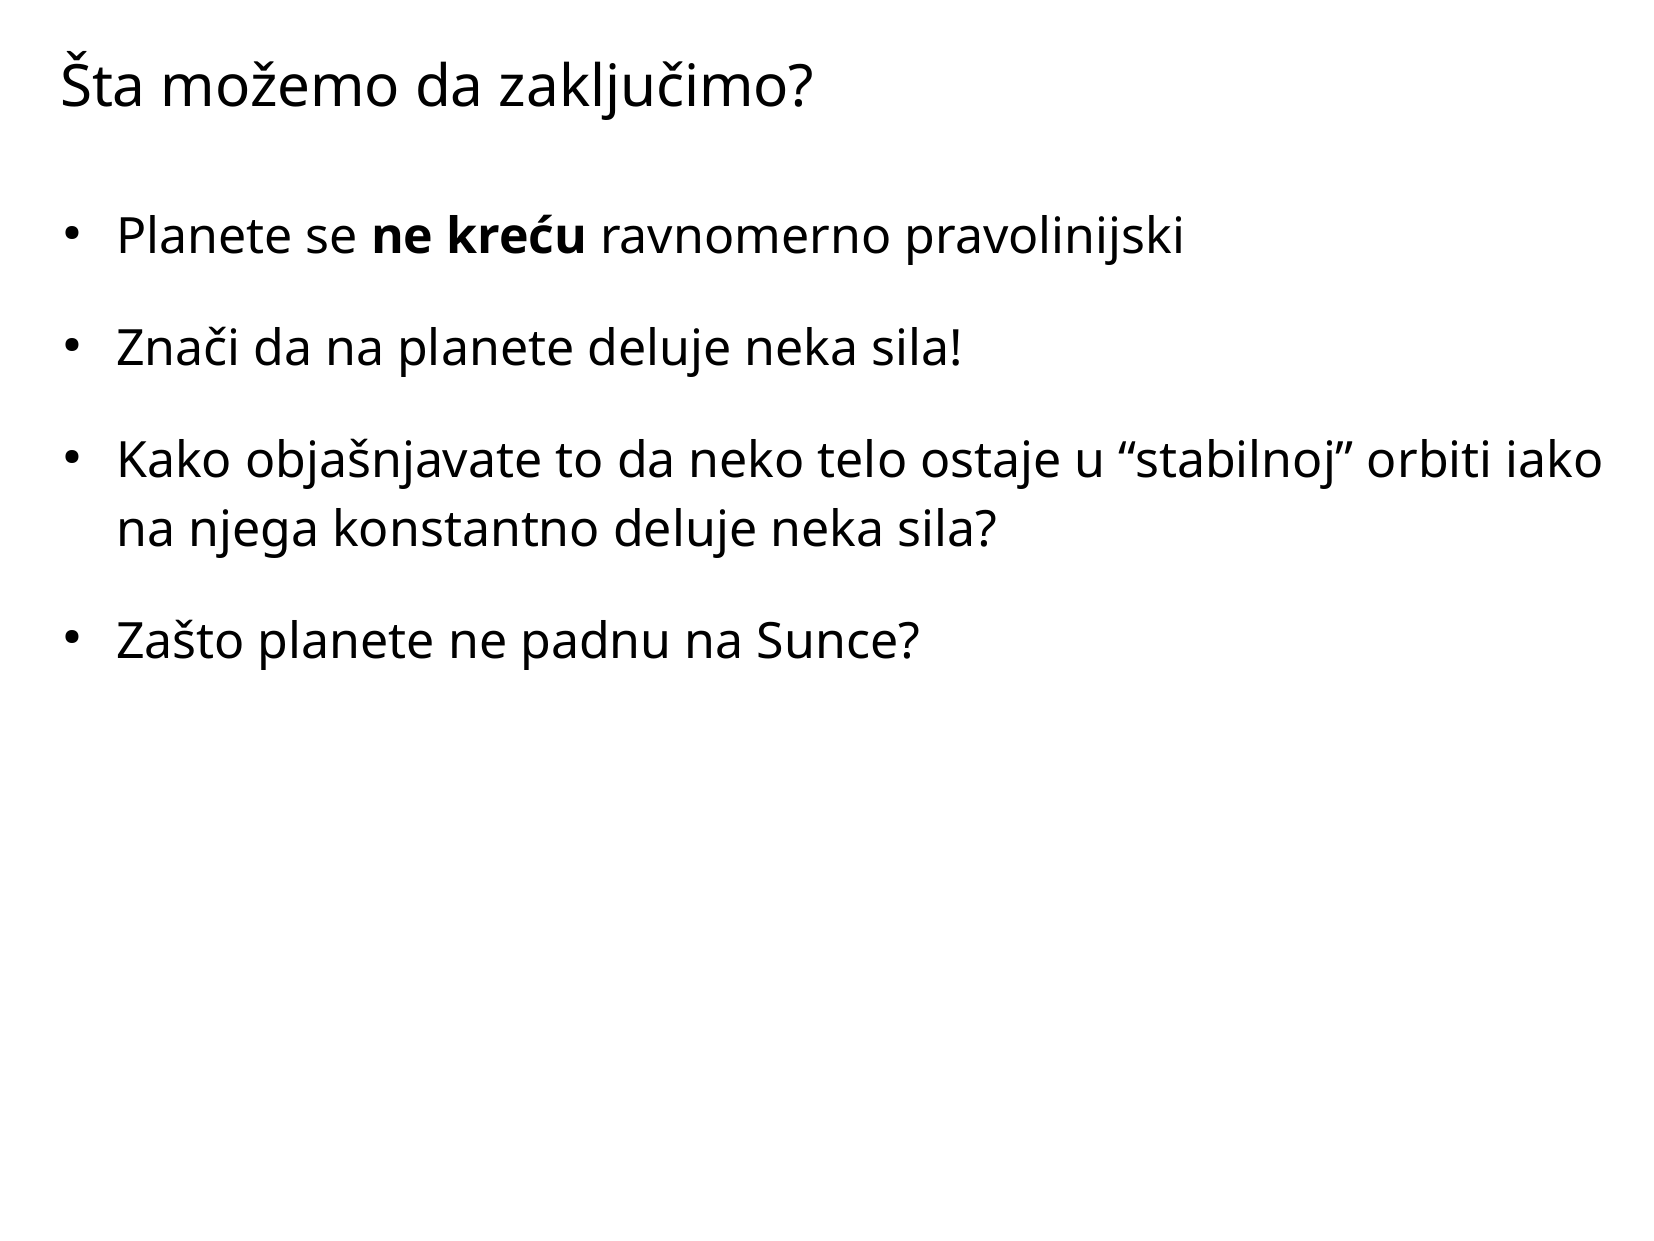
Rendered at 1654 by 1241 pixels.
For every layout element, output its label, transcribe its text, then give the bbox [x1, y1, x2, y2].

list Planete se ne kreću ravnomerno pravolinijski Znači da na planete deluje neka sila! Kako objašnjavate to da neko telo ostaje u “stabilnoj” orbiti iako na njega konstantno deluje neka sila? Zašto planete ne padnu na Sunce? [45, 199, 1635, 1173]
title Šta možemo da zaključimo? [59, 17, 1648, 150]
